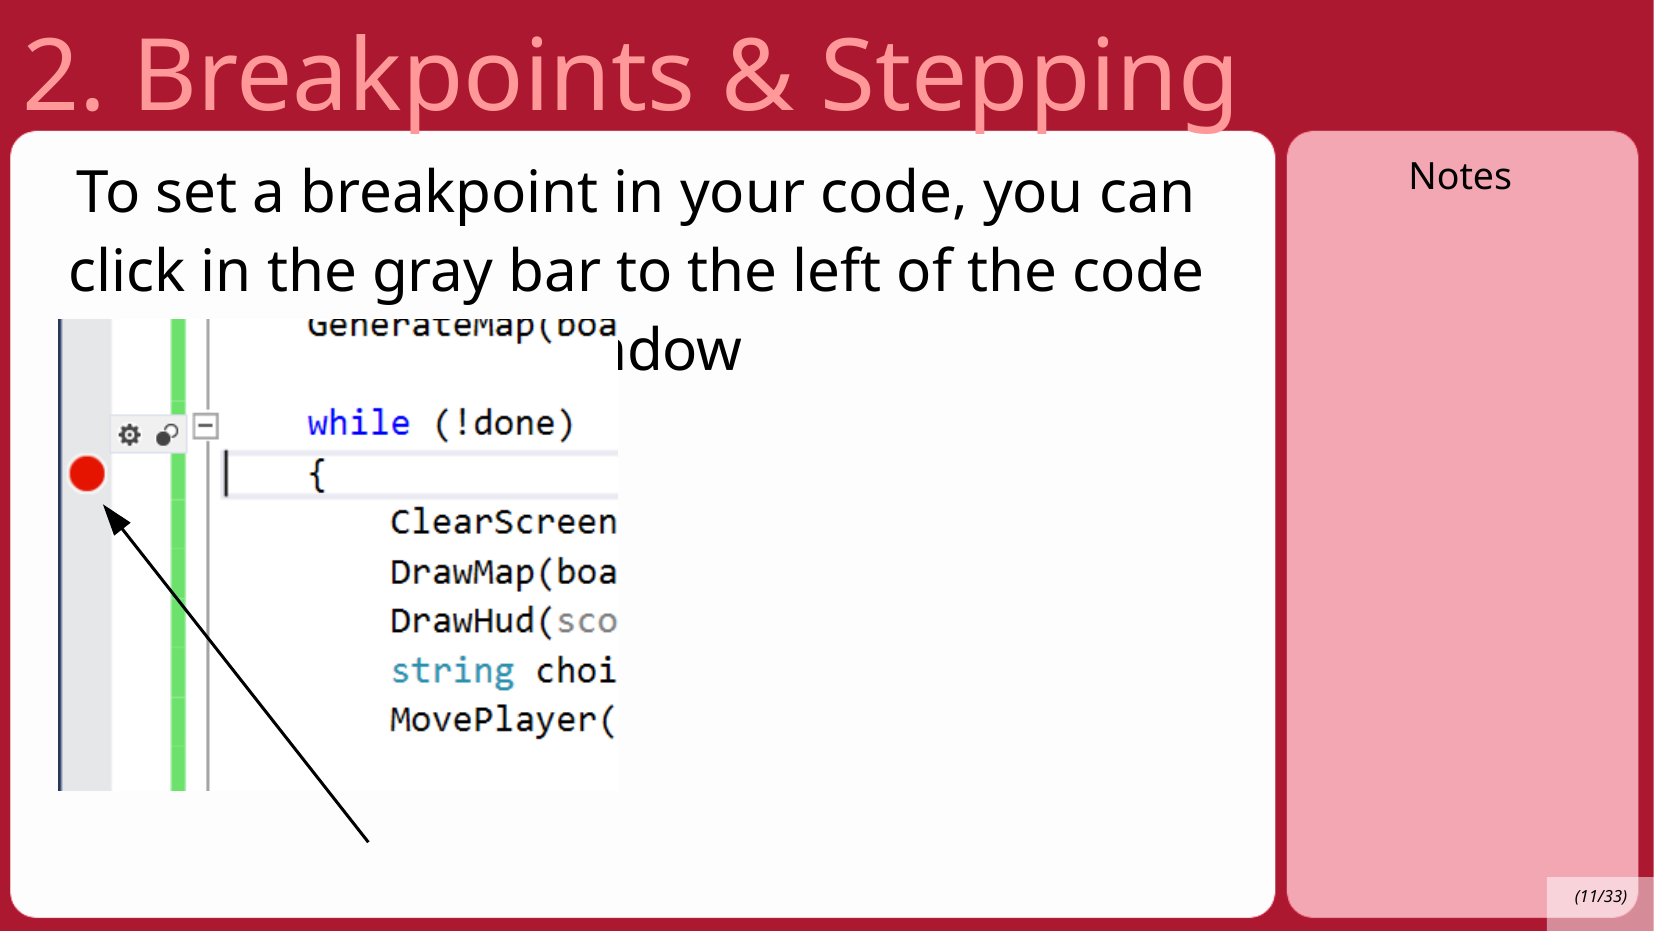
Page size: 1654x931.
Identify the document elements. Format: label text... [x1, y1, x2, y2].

picture [0, 0, 1654, 931]
text_box (<number>/33) [1546, 877, 1654, 931]
text_box To set a breakpoint in your code, you can click in the gray bar to the left of the code window [26, 149, 1247, 402]
title 2. Breakpoints & Stepping [22, 7, 1511, 136]
text_box Notes [1290, 141, 1631, 199]
